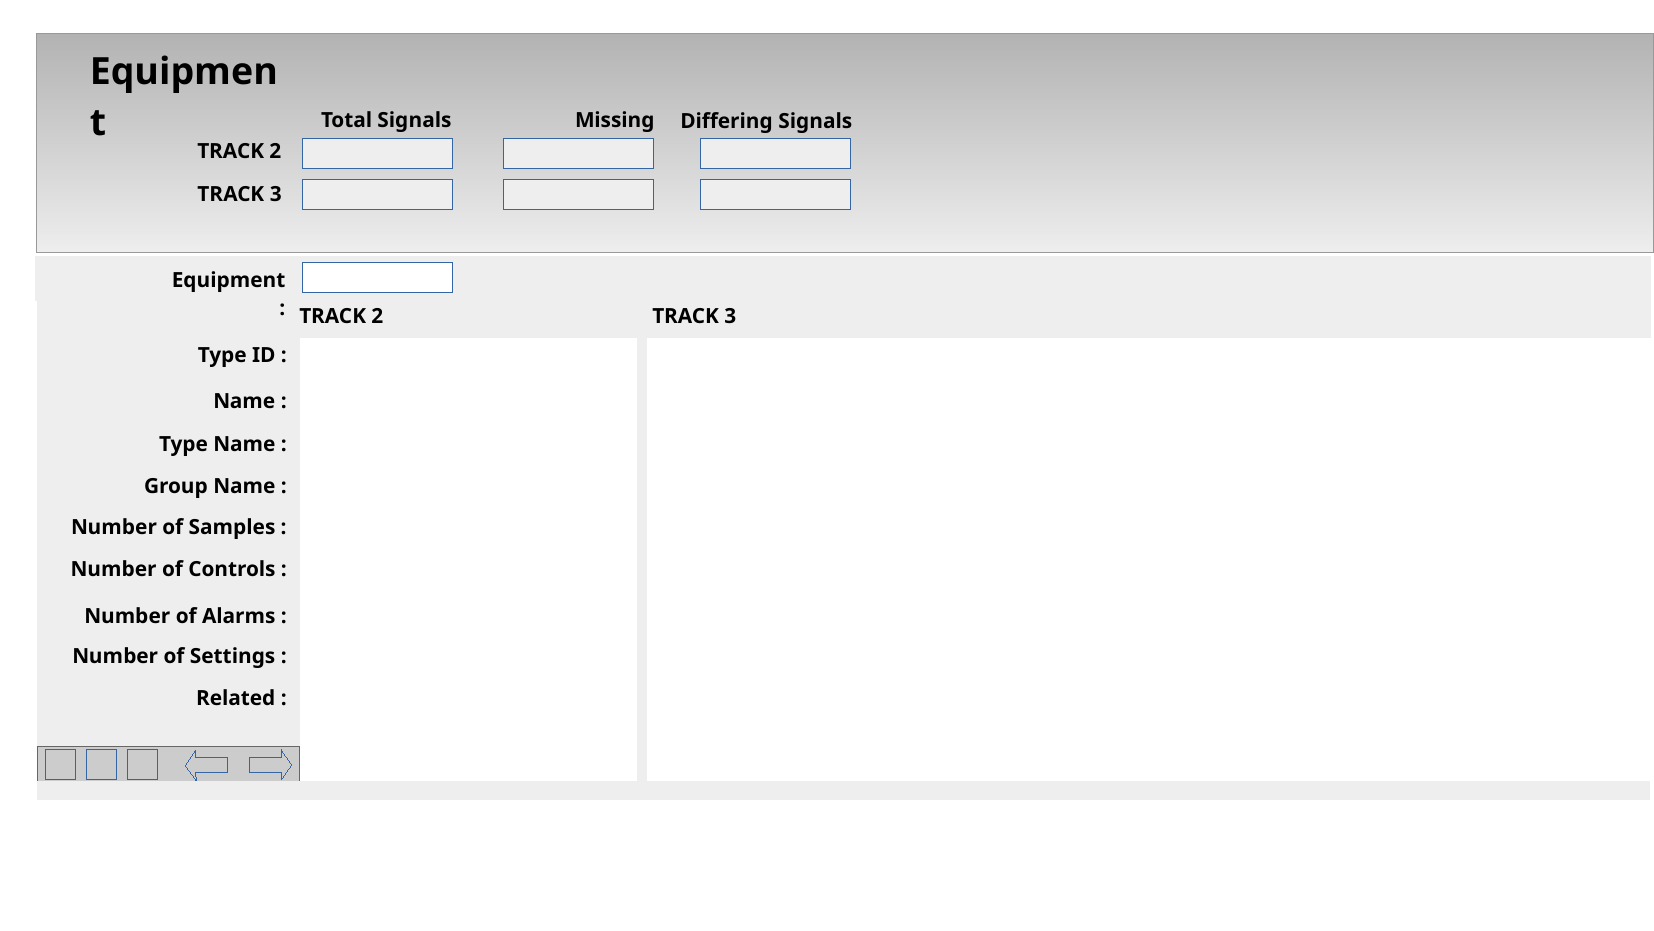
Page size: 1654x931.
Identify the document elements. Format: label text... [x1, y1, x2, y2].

text_box Related : [1, 676, 302, 719]
text_box Equipment : [150, 257, 300, 301]
text_box [37, 590, 300, 594]
text_box TRACK 3 [182, 171, 319, 215]
text_box Total Signals [279, 98, 466, 141]
text_box Equipment [75, 37, 301, 113]
text_box Group Name : [1, 465, 302, 505]
text_box Type Name : [1, 421, 302, 465]
text_box Missing Signals [481, 98, 670, 141]
text_box Number of Samples : [1, 505, 302, 546]
text_box Number of Settings : [1, 634, 302, 676]
text_box TRACK 2 [284, 293, 585, 337]
text_box Type ID : [1, 332, 302, 376]
text_box Name : [1, 378, 302, 421]
text_box TRACK 2 [182, 128, 321, 172]
text_box Number of Controls : [1, 546, 302, 590]
text_box Differing Signals [657, 99, 867, 142]
text_box TRACK 3 [637, 301, 938, 337]
text_box [36, 33, 1654, 253]
text_box [35, 256, 1651, 800]
text_box Number of Alarms : [1, 594, 302, 634]
